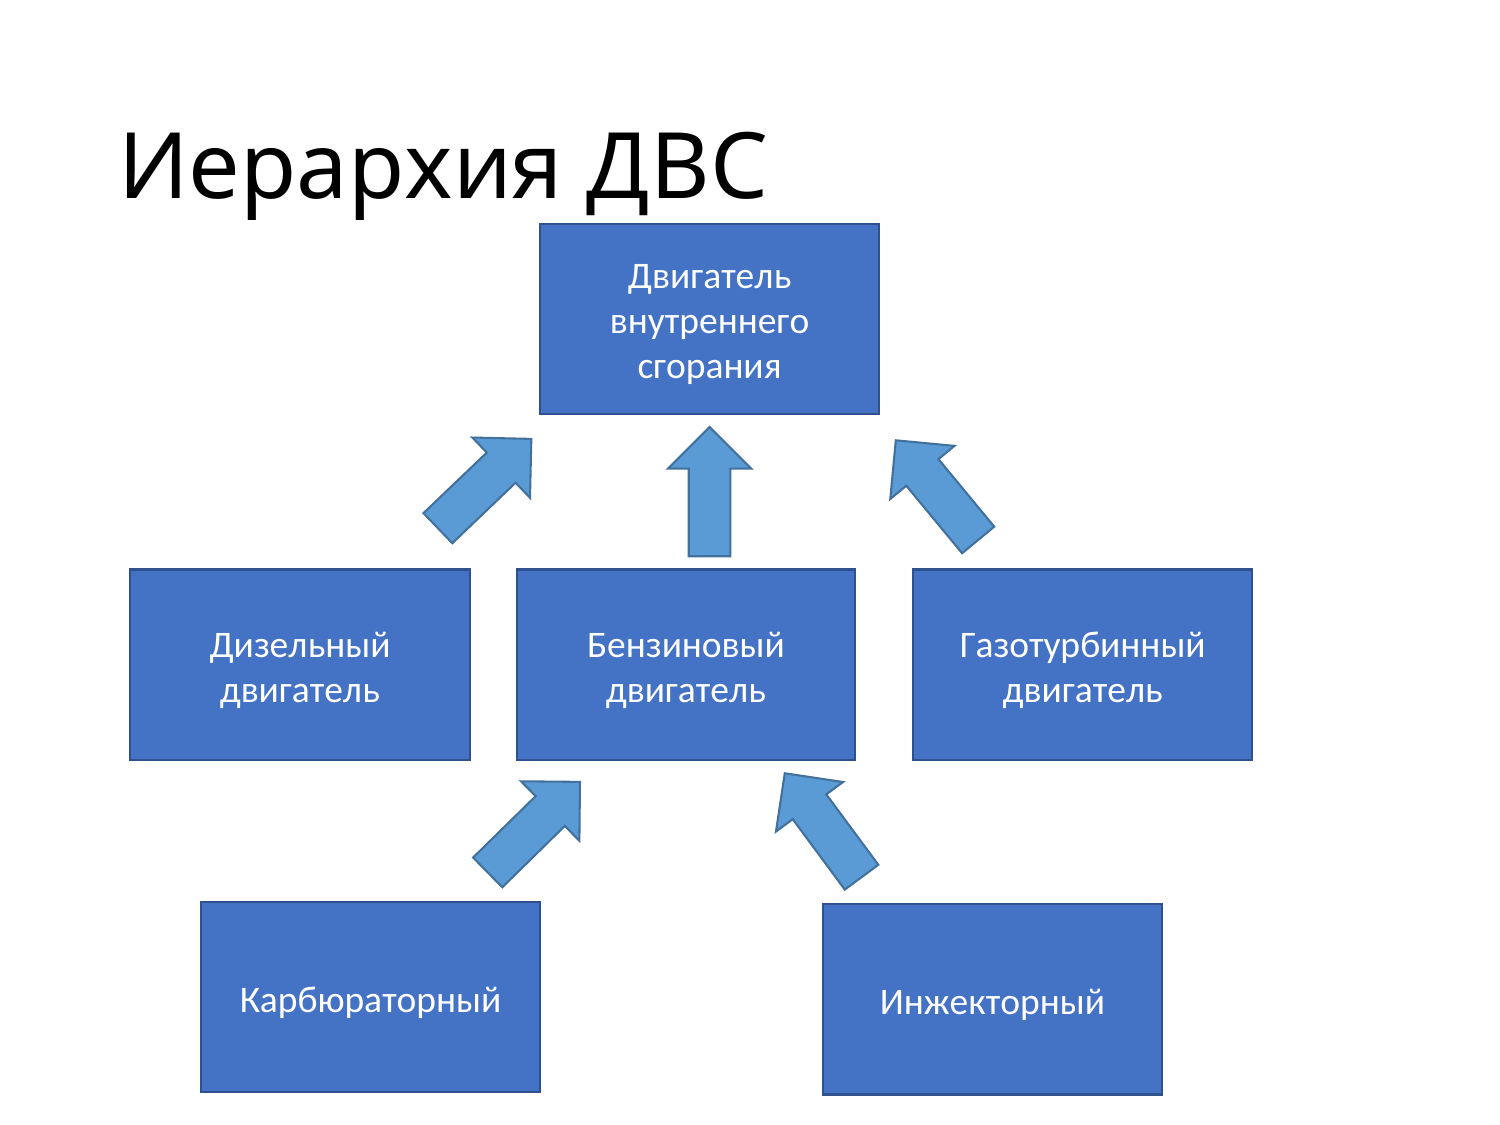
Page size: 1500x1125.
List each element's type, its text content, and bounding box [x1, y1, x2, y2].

text_box [473, 781, 580, 888]
text_box Газотурбинный двигатель [913, 569, 1253, 760]
text_box [667, 427, 752, 557]
text_box [890, 440, 995, 554]
text_box [423, 437, 532, 544]
text_box [775, 773, 879, 890]
text_box Карбюраторный [201, 902, 541, 1093]
text_box Инжекторный [823, 904, 1163, 1095]
text_box Бензиновый двигатель [516, 569, 856, 760]
title Иерархия ДВС [103, 59, 1397, 278]
text_box Двигатель внутреннего сгорания [540, 223, 880, 414]
text_box Дизельный двигатель [130, 569, 470, 760]
